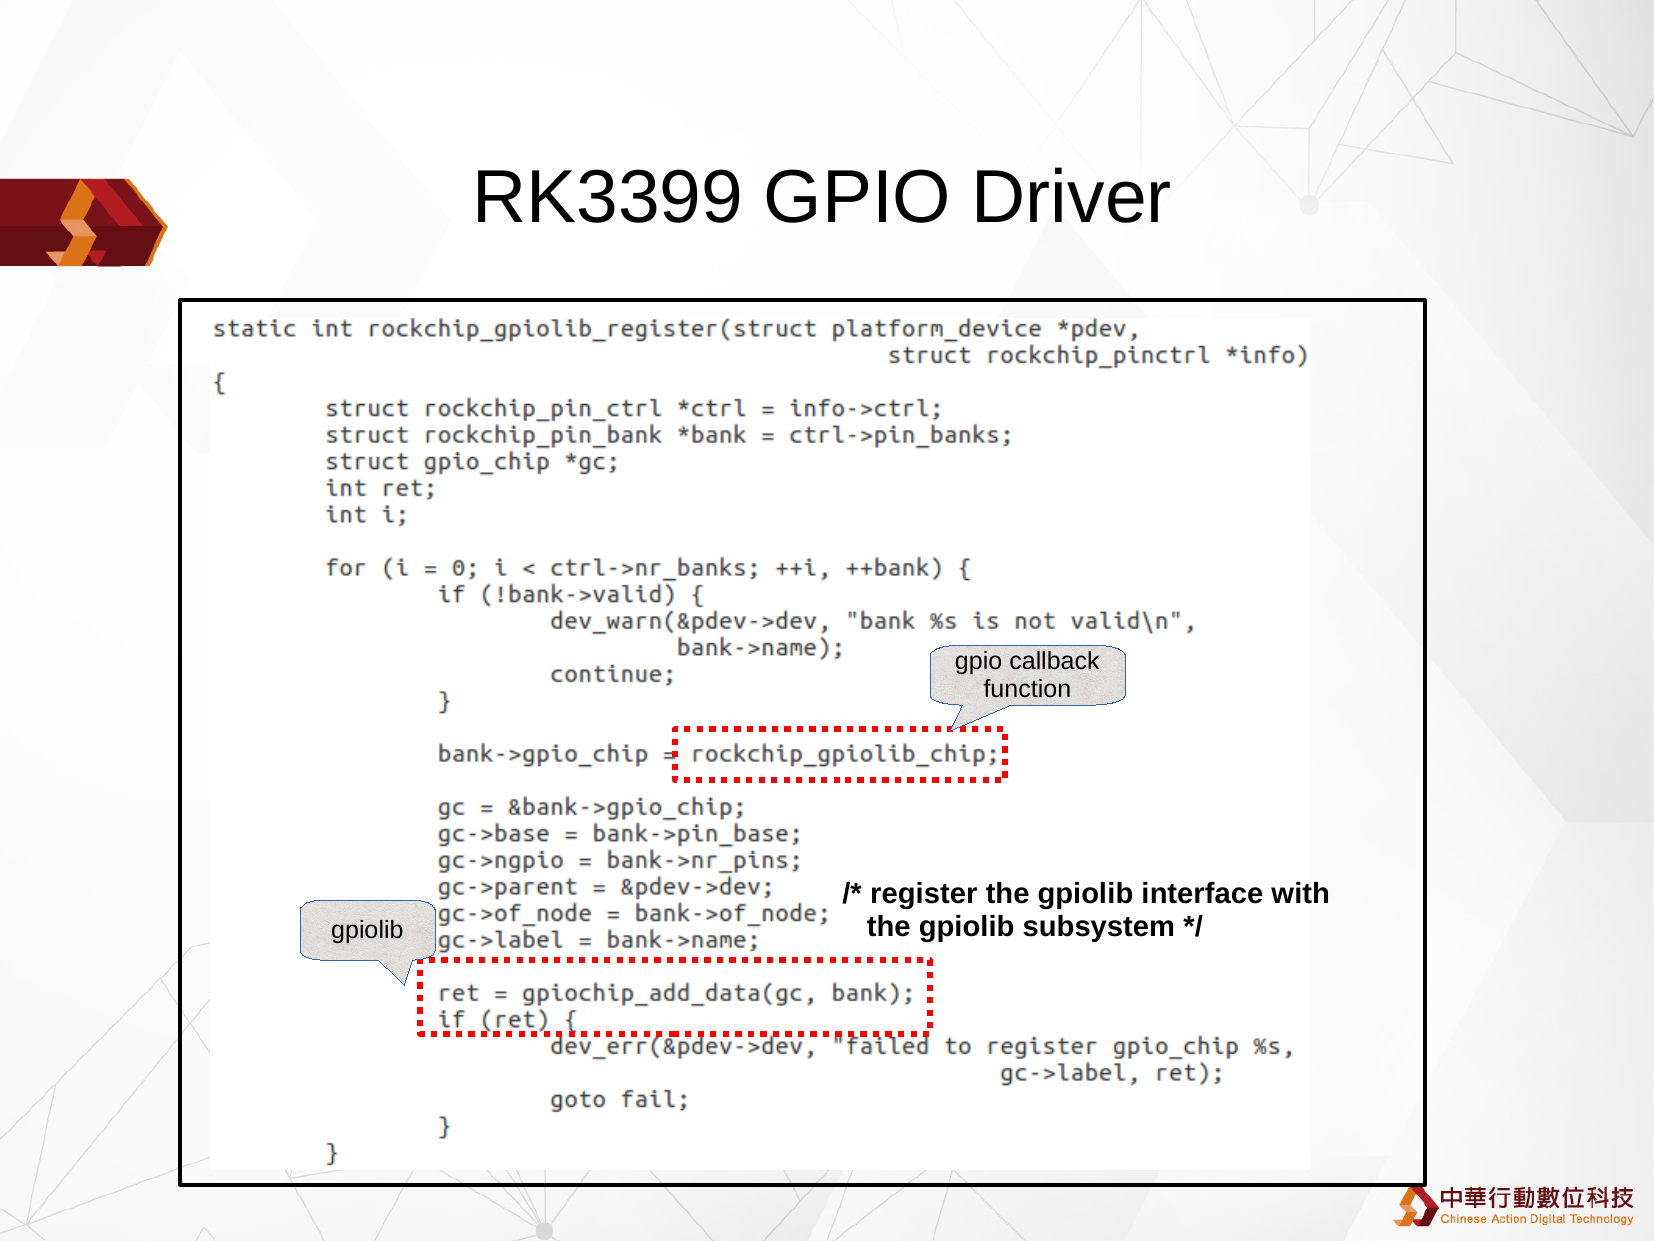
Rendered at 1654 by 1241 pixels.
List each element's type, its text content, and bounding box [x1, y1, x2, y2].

text_box /* register the gpiolib interface with the gpiolib subsystem */ [827, 870, 1351, 951]
title RK3399 GPIO Driver [118, 112, 1506, 281]
picture [0, 0, 1654, 1241]
text_box gpio callback function [930, 645, 1126, 732]
text_box gpiolib [300, 900, 436, 986]
